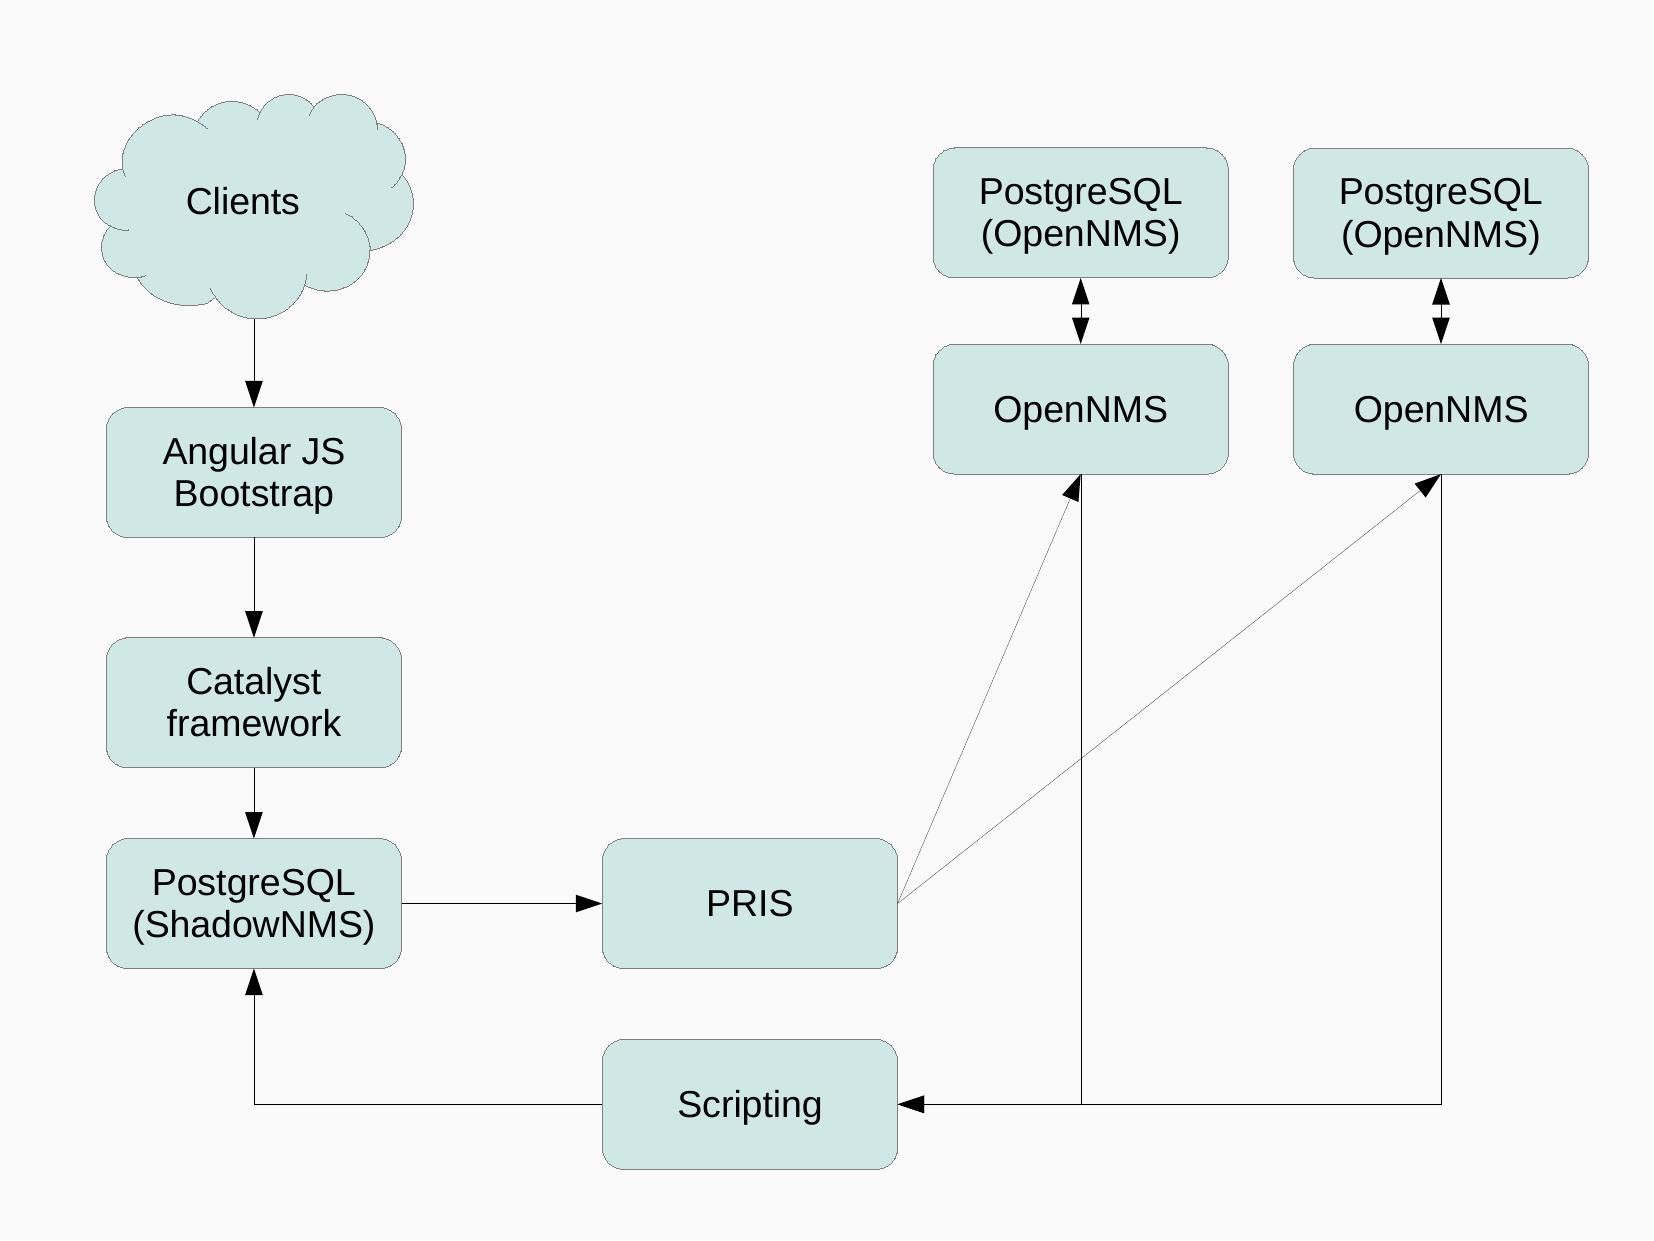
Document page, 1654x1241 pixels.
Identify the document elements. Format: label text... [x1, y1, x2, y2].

text_box Clients [94, 94, 414, 319]
text_box PostgreSQL (OpenNMS) [1293, 148, 1589, 279]
text_box Catalyst framework [106, 637, 402, 768]
text_box Angular JS Bootstrap [106, 407, 402, 538]
text_box PRIS [602, 838, 898, 969]
text_box OpenNMS [933, 344, 1229, 475]
text_box Scripting [602, 1039, 898, 1170]
text_box PostgreSQL (OpenNMS) [933, 147, 1229, 278]
text_box PostgreSQL (ShadowNMS) [106, 838, 402, 969]
text_box OpenNMS [1293, 344, 1589, 475]
